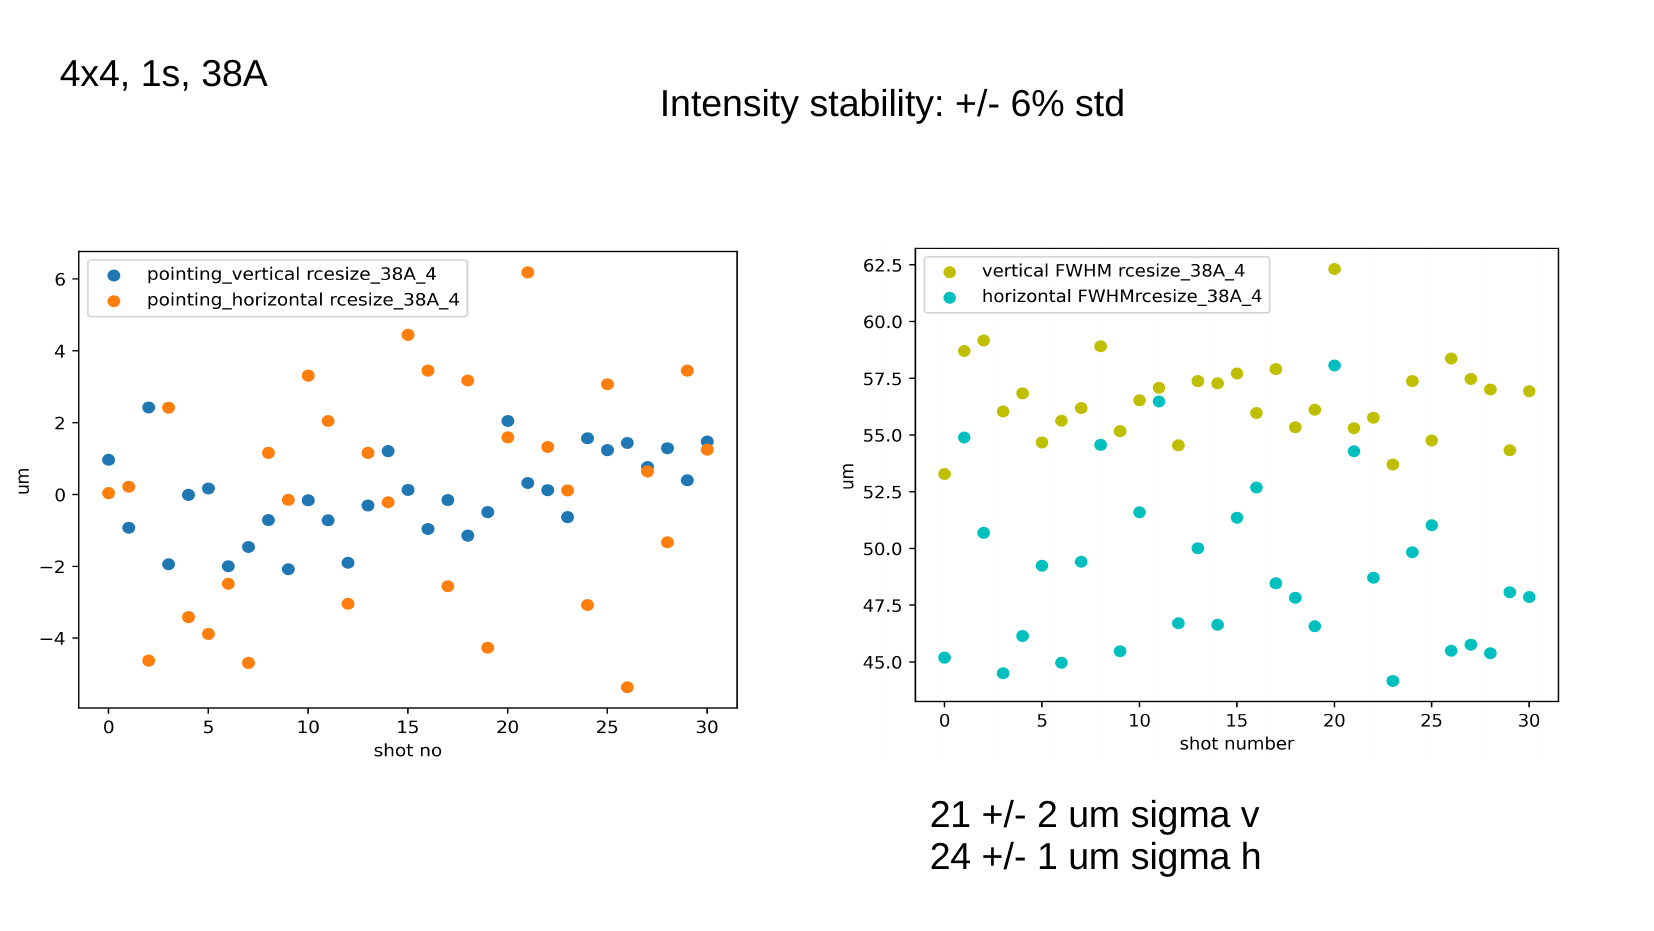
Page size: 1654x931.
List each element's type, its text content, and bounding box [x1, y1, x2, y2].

picture [825, 236, 1571, 766]
text_box 21 +/- 2 um sigma v 24 +/- 1 um sigma h [915, 786, 1441, 886]
picture [0, 239, 750, 772]
text_box Intensity stability: +/- 6% std [645, 75, 1246, 174]
text_box 4x4, 1s, 38A [45, 45, 391, 102]
